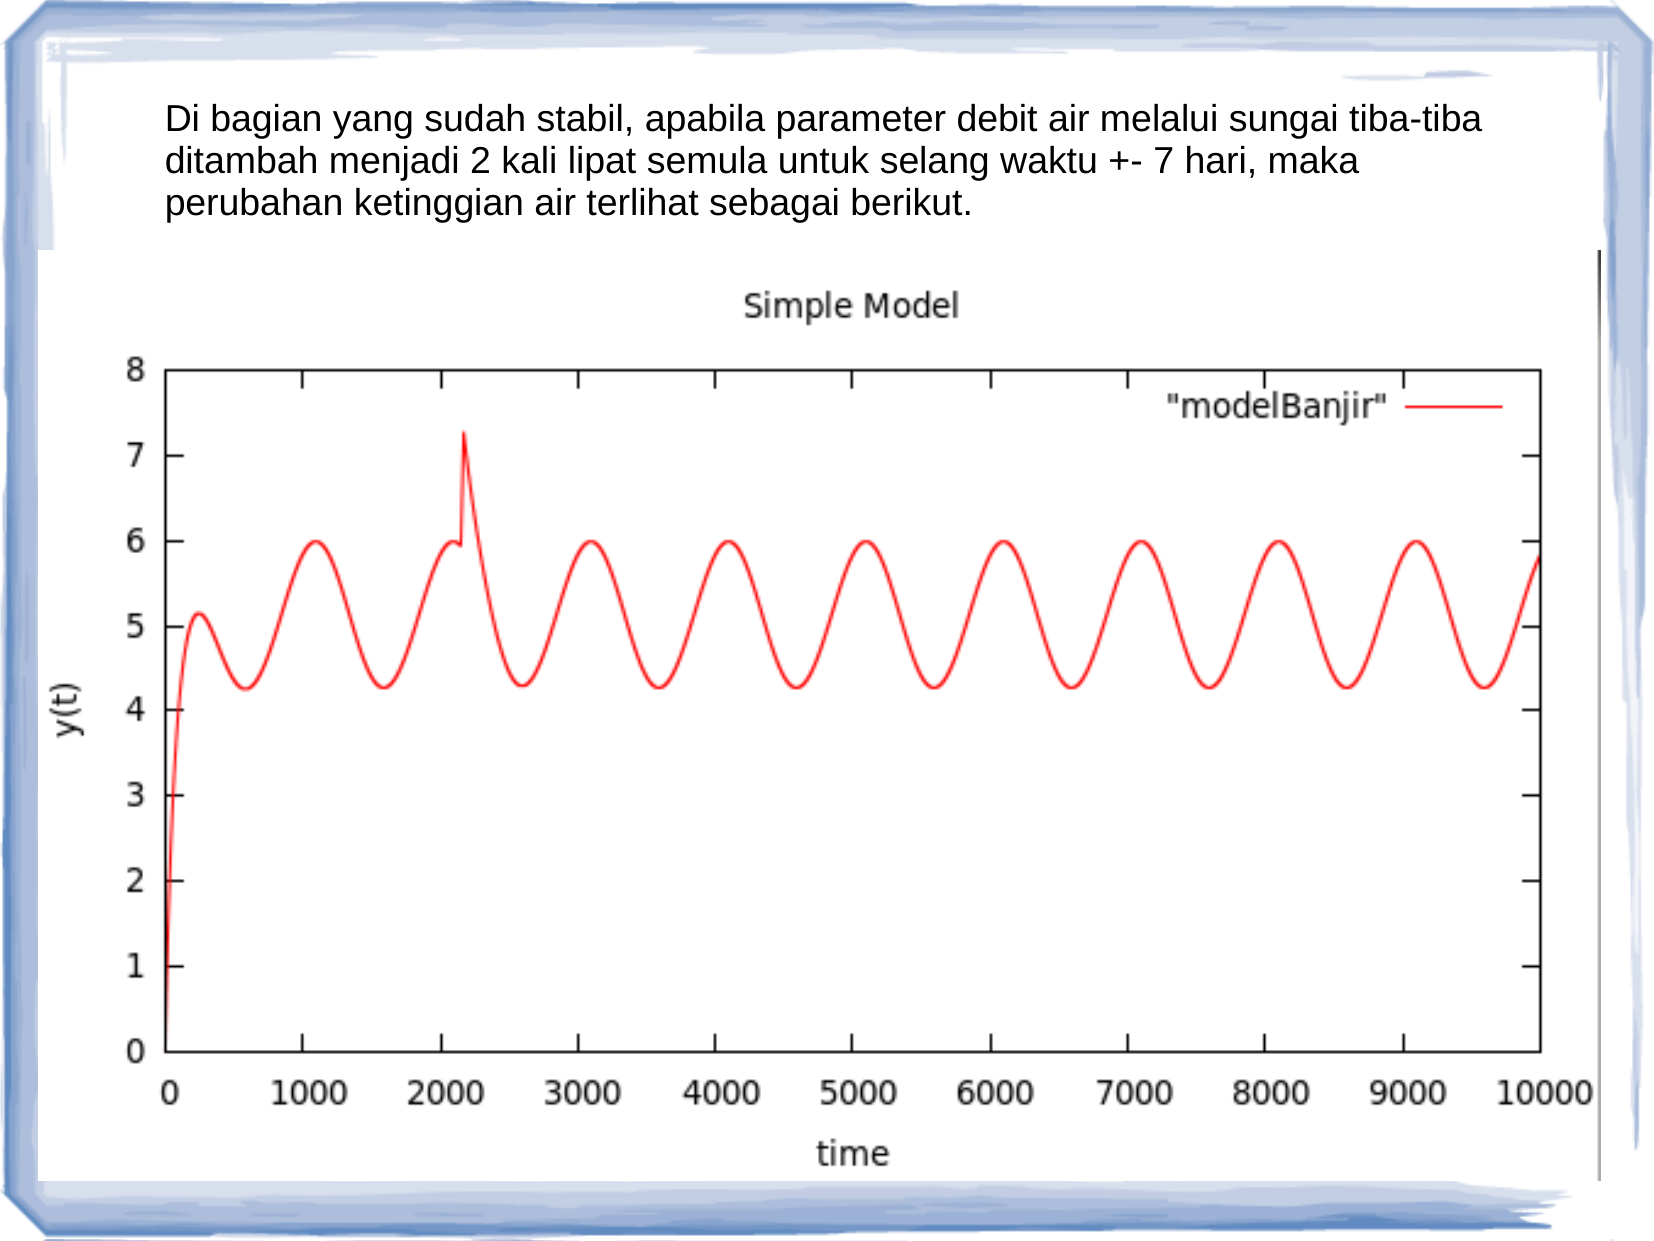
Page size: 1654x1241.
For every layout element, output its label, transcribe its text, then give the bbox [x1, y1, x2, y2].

text_box Di bagian yang sudah stabil, apabila parameter debit air melalui sungai tiba-tiba ditambah menjadi 2 kali lipat semula untuk selang waktu +- 7 hari, maka perubahan ketinggian air terlihat sebagai berikut. [150, 90, 1501, 231]
picture [0, 0, 1654, 1241]
